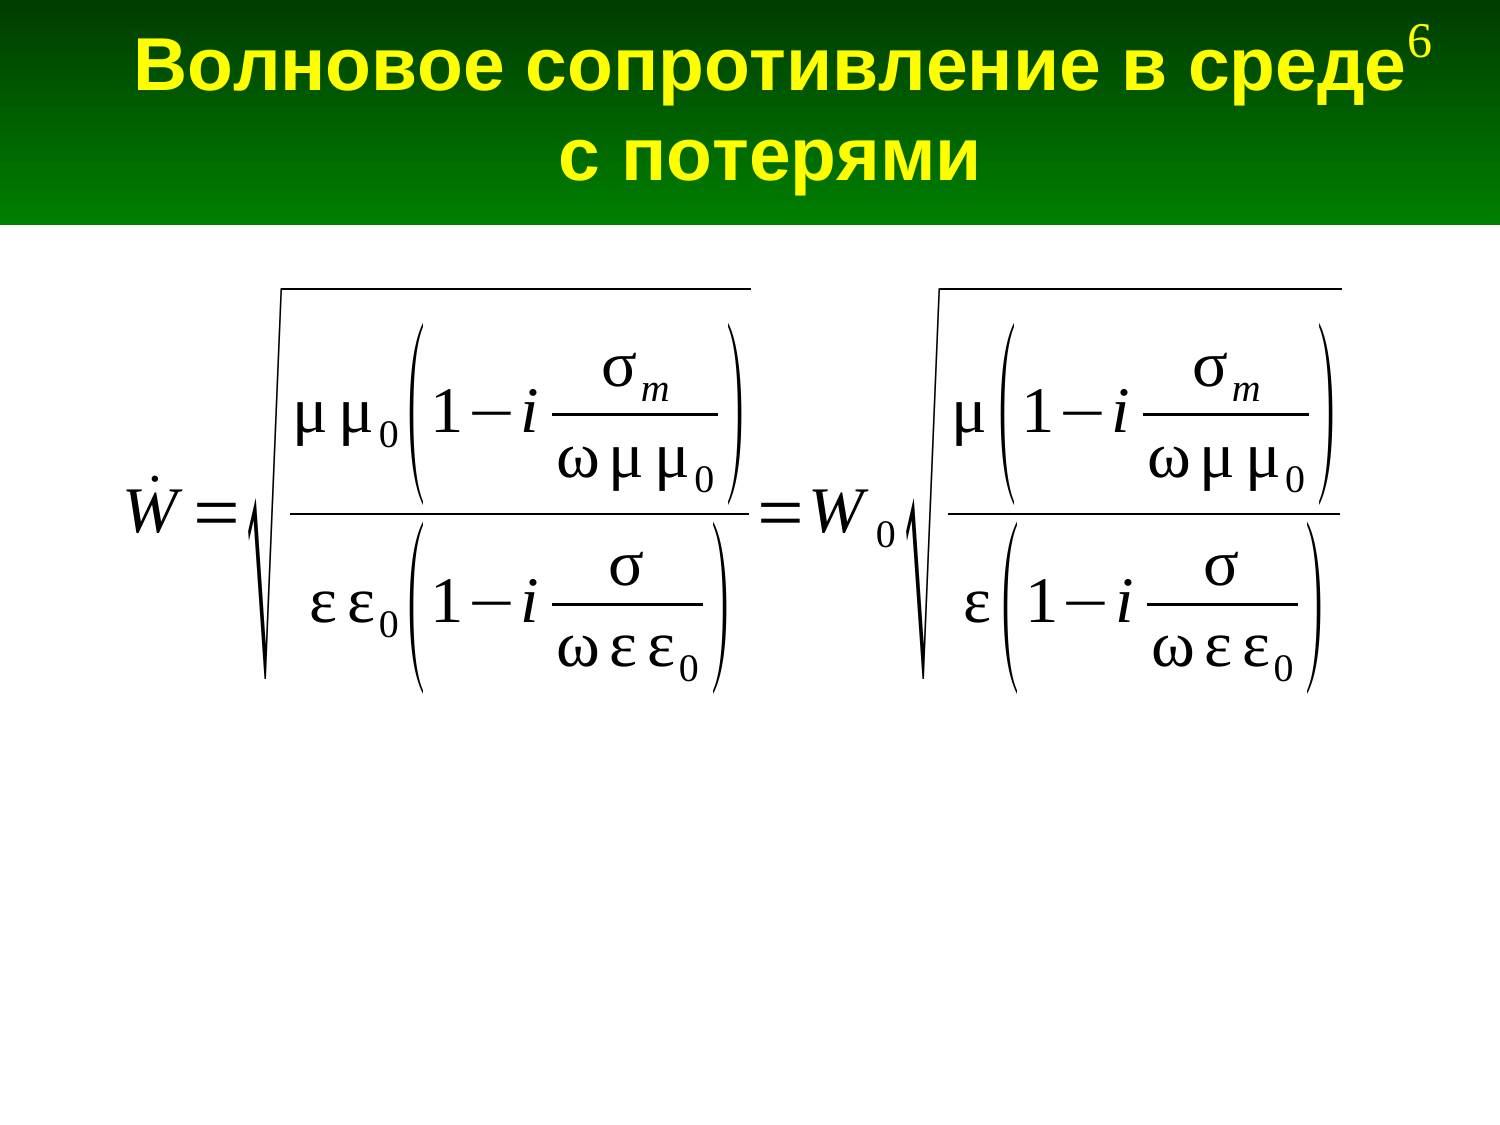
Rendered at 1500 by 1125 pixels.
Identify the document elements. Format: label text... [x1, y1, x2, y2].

chart [94, 284, 1371, 699]
title Волновое сопротивление в среде с потерями [100, 7, 1441, 204]
